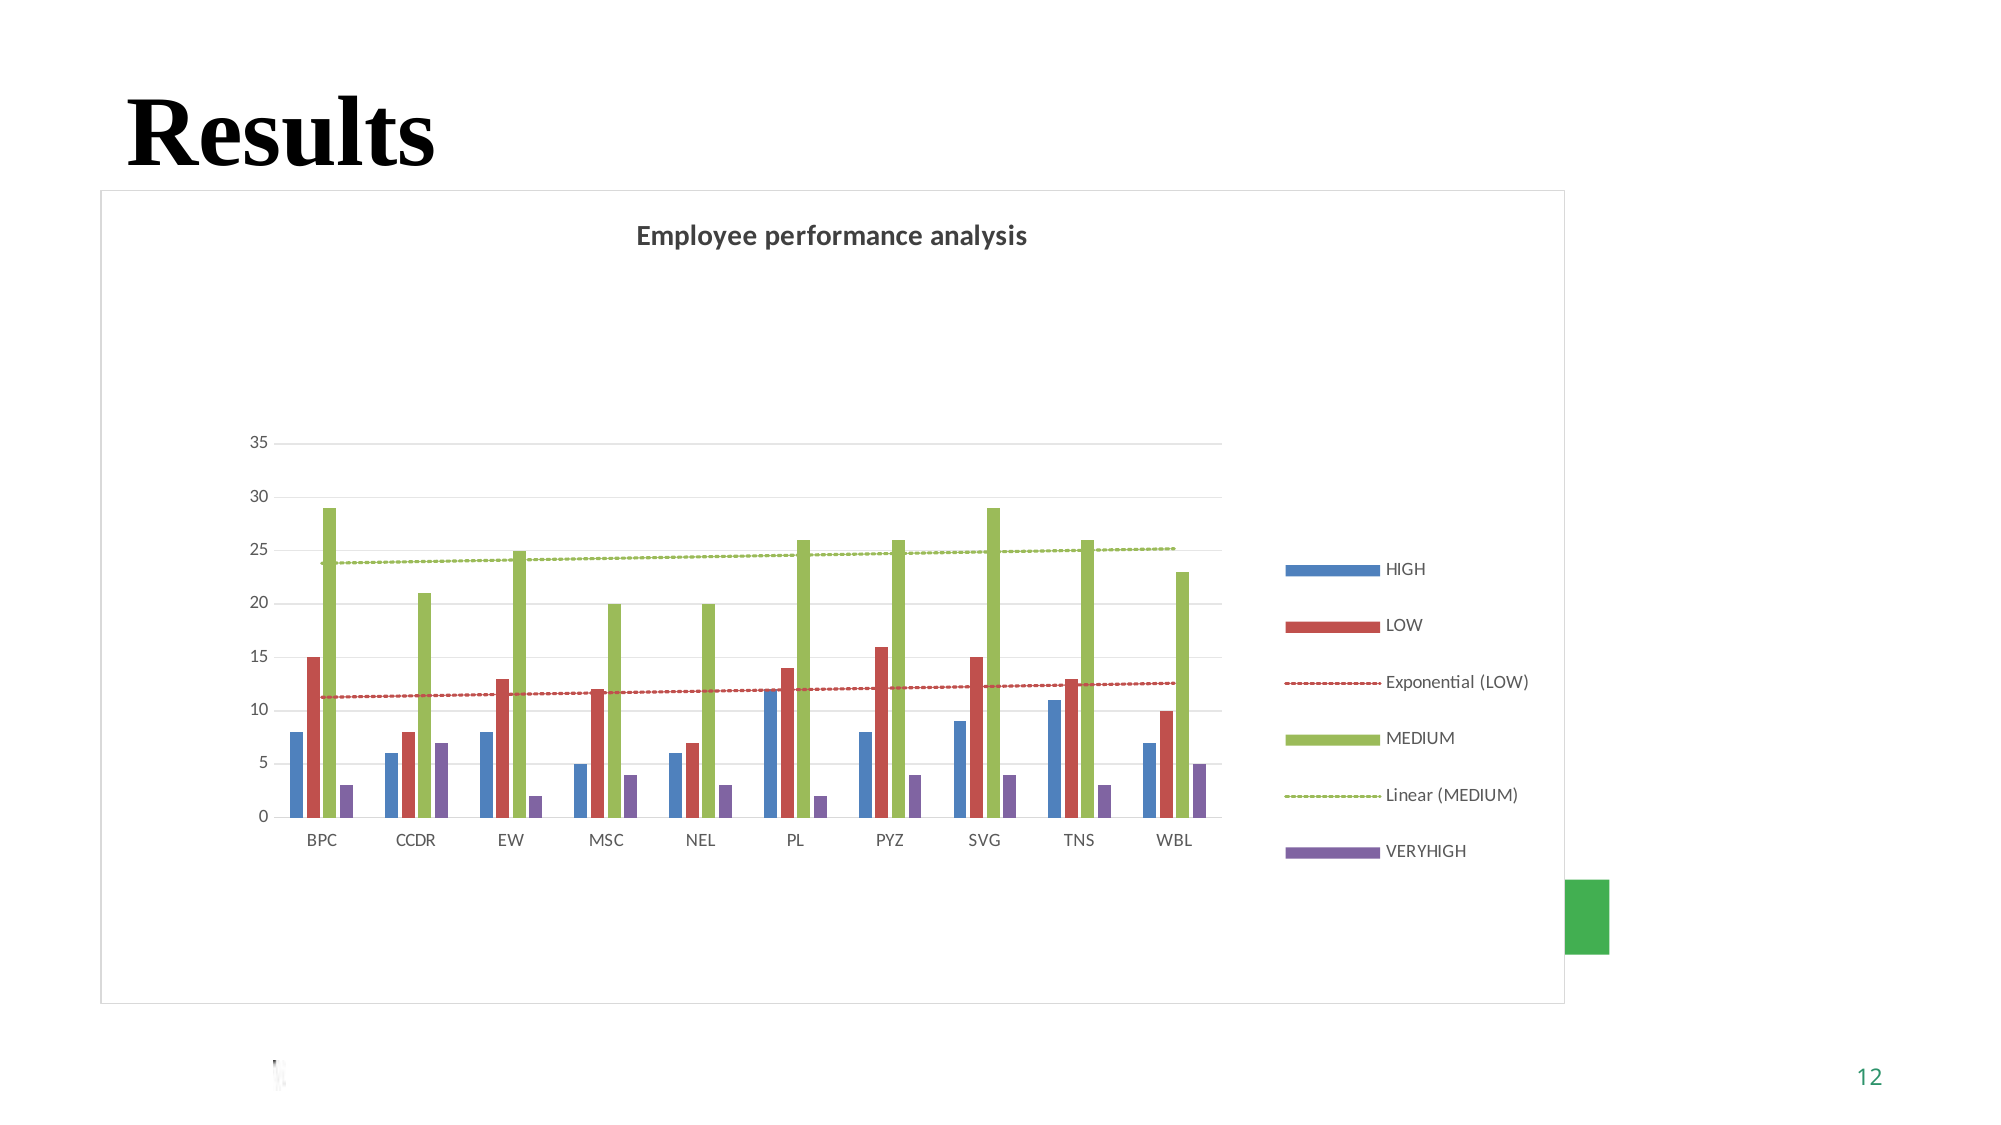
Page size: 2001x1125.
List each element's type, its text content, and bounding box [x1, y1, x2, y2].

text_box [1566, 879, 1610, 955]
text_box 12 [1849, 1061, 1888, 1094]
chart [99, 189, 1566, 1005]
title Results [123, 63, 1877, 187]
picture [273, 1060, 286, 1091]
